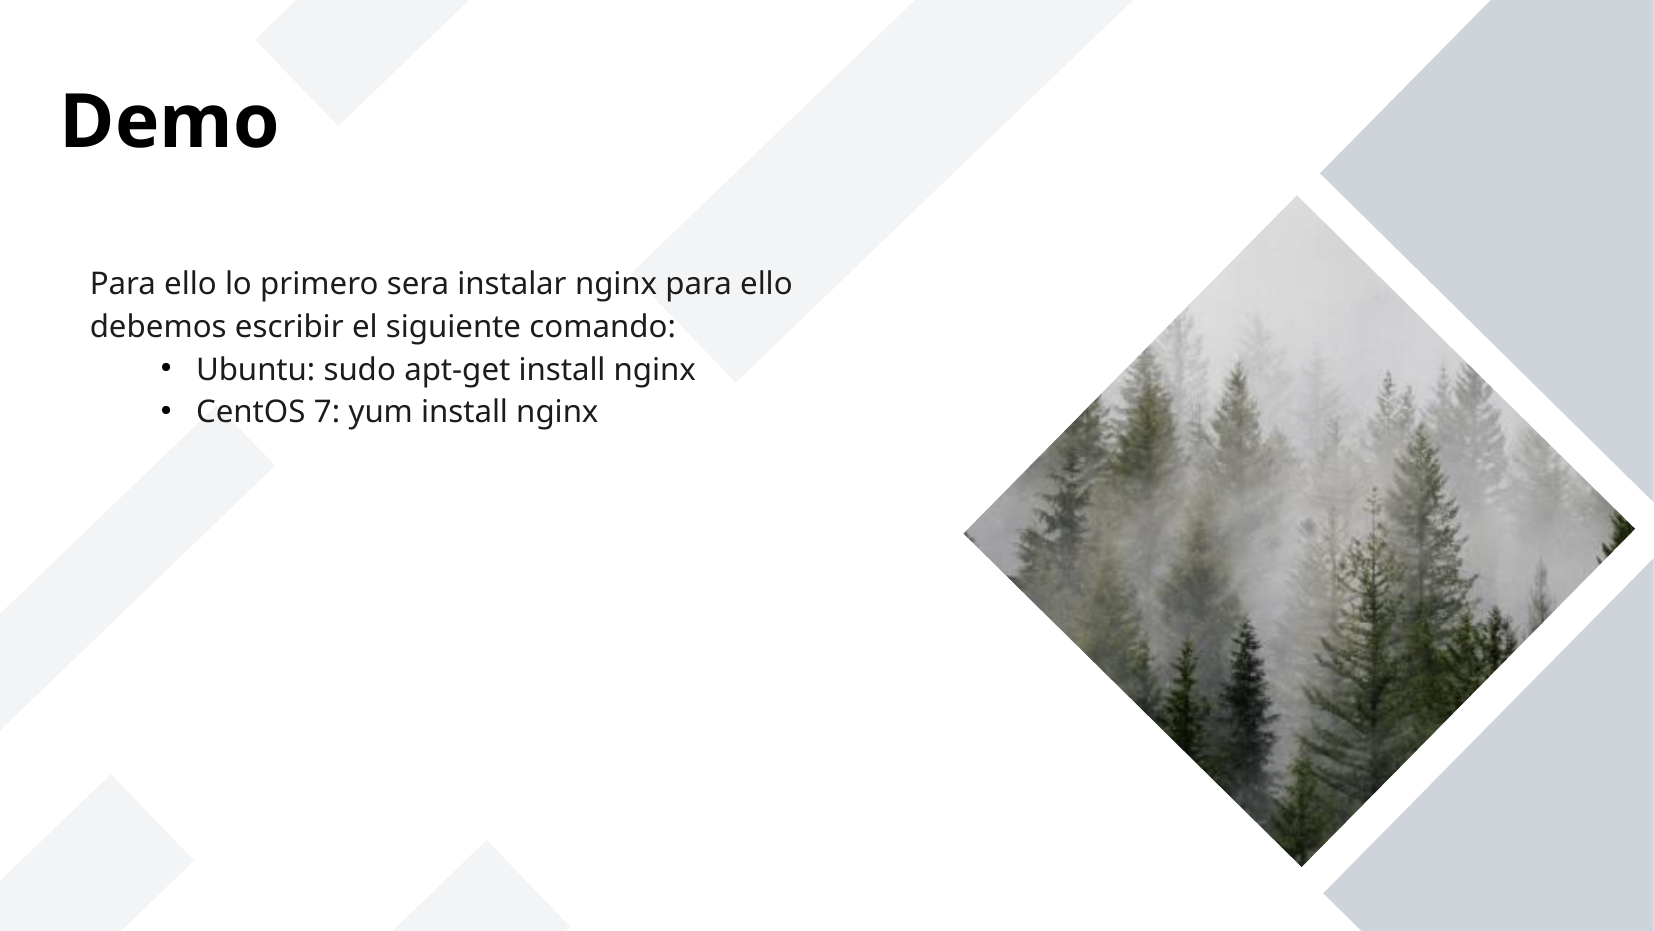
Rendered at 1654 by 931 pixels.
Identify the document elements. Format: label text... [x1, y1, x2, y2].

text_box [963, 195, 1636, 867]
text_box Para ello lo primero sera instalar nginx para ello debemos escribir el siguiente comando: Ubuntu: sudo apt-get install nginx CentOS 7: yum install nginx [75, 253, 916, 526]
text_box Demo [45, 60, 631, 178]
